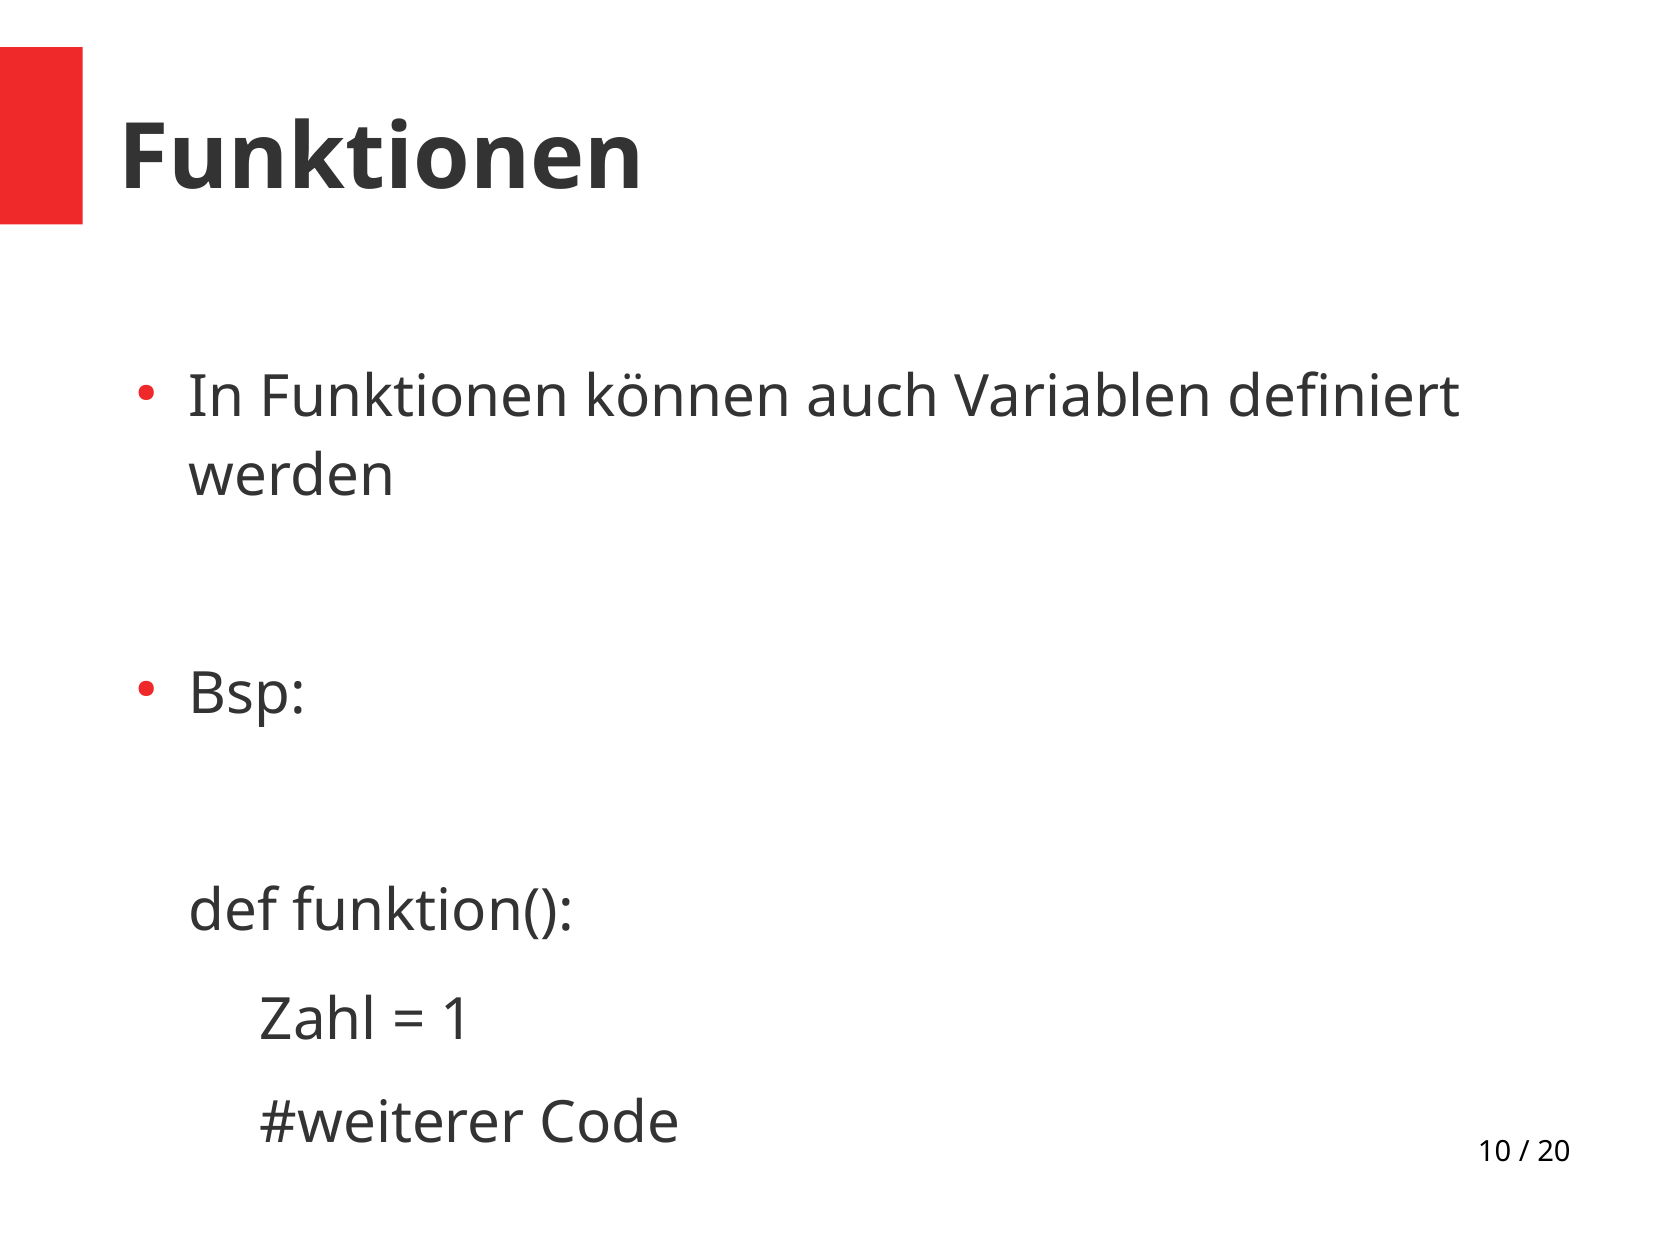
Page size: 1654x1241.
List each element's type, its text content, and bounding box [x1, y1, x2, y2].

title Funktionen [118, 49, 1571, 257]
list In Funktionen können auch Variablen definiert werden Bsp: def funktion(): Zahl = 1 #weiterer Code [118, 354, 1536, 1074]
